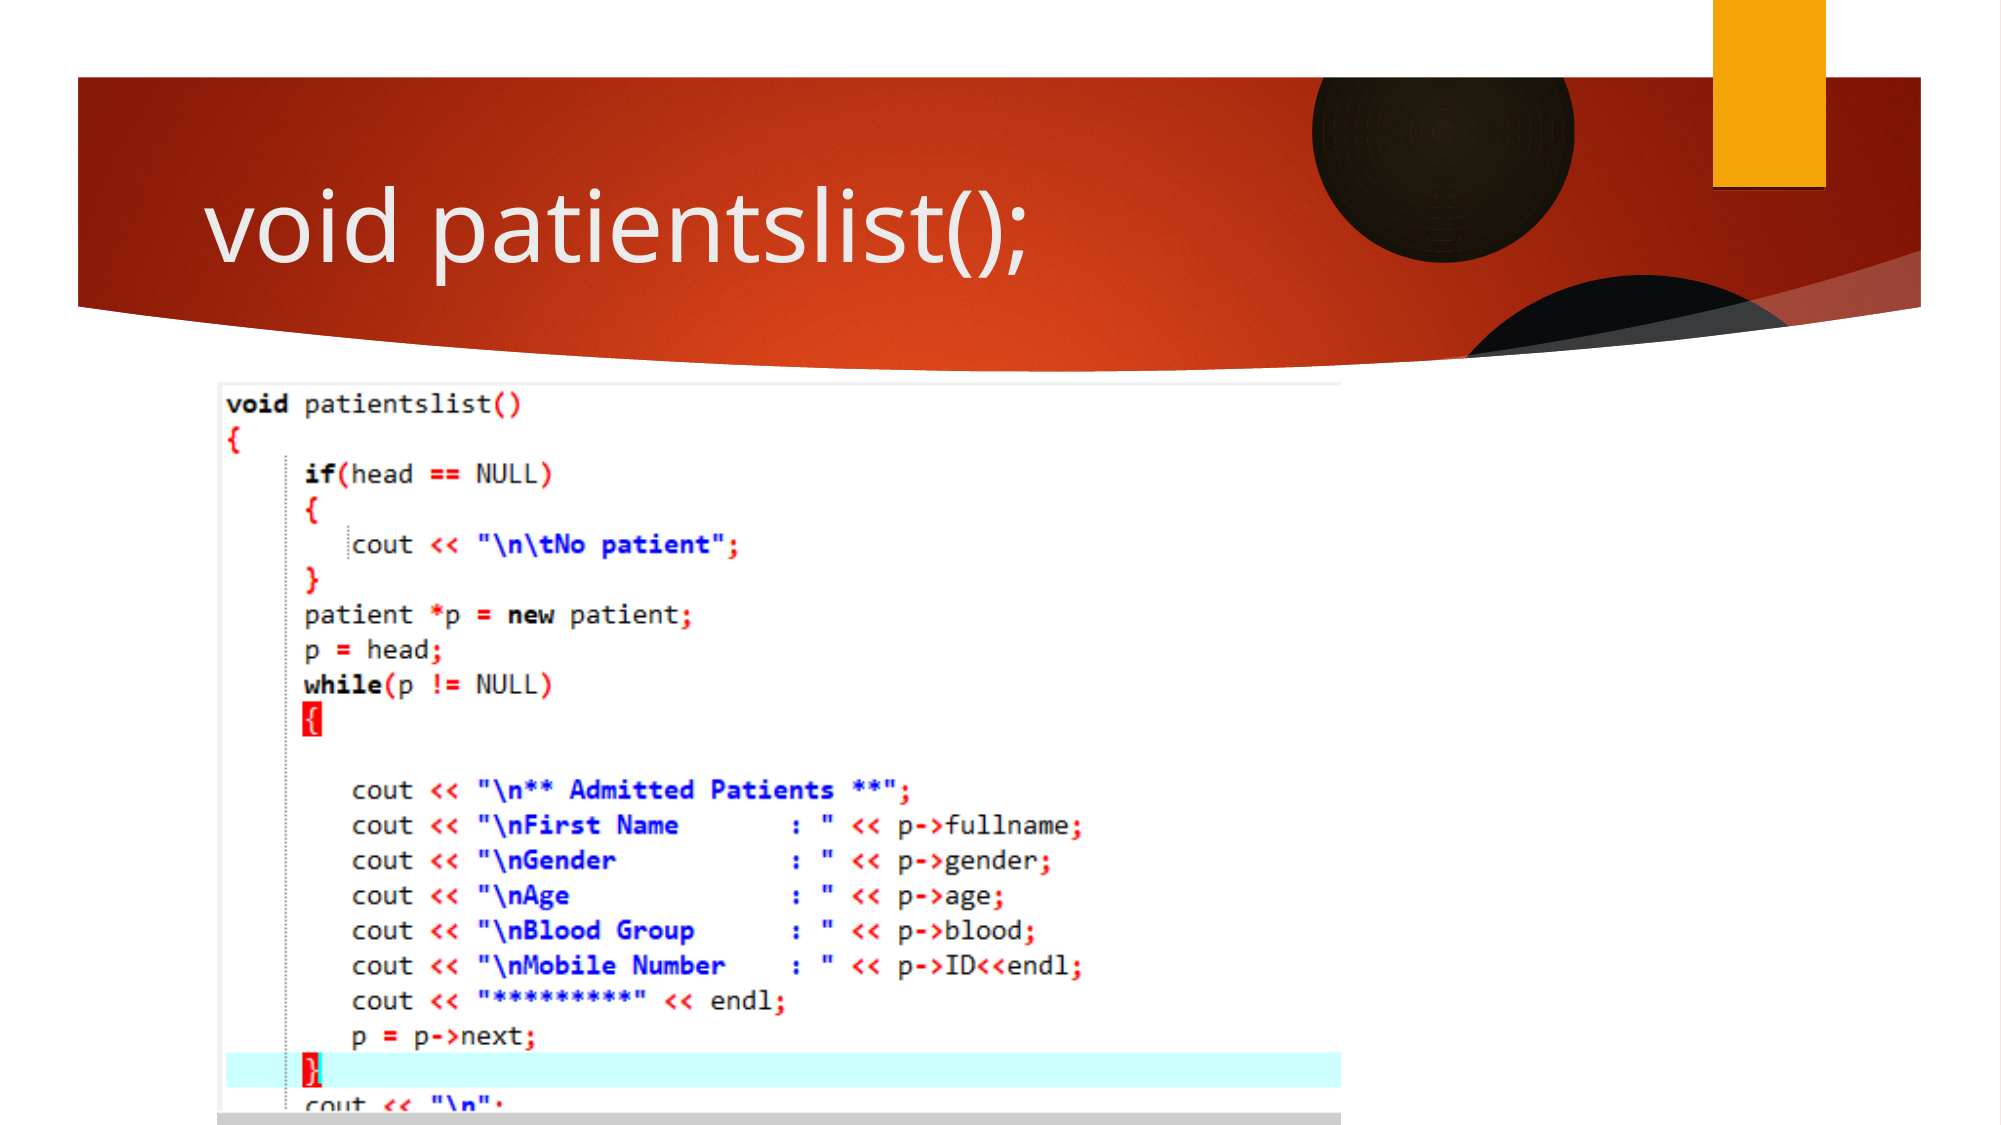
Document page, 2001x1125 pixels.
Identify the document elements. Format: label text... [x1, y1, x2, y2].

picture [217, 382, 1341, 1125]
title void patientslist(); [189, 155, 1627, 276]
